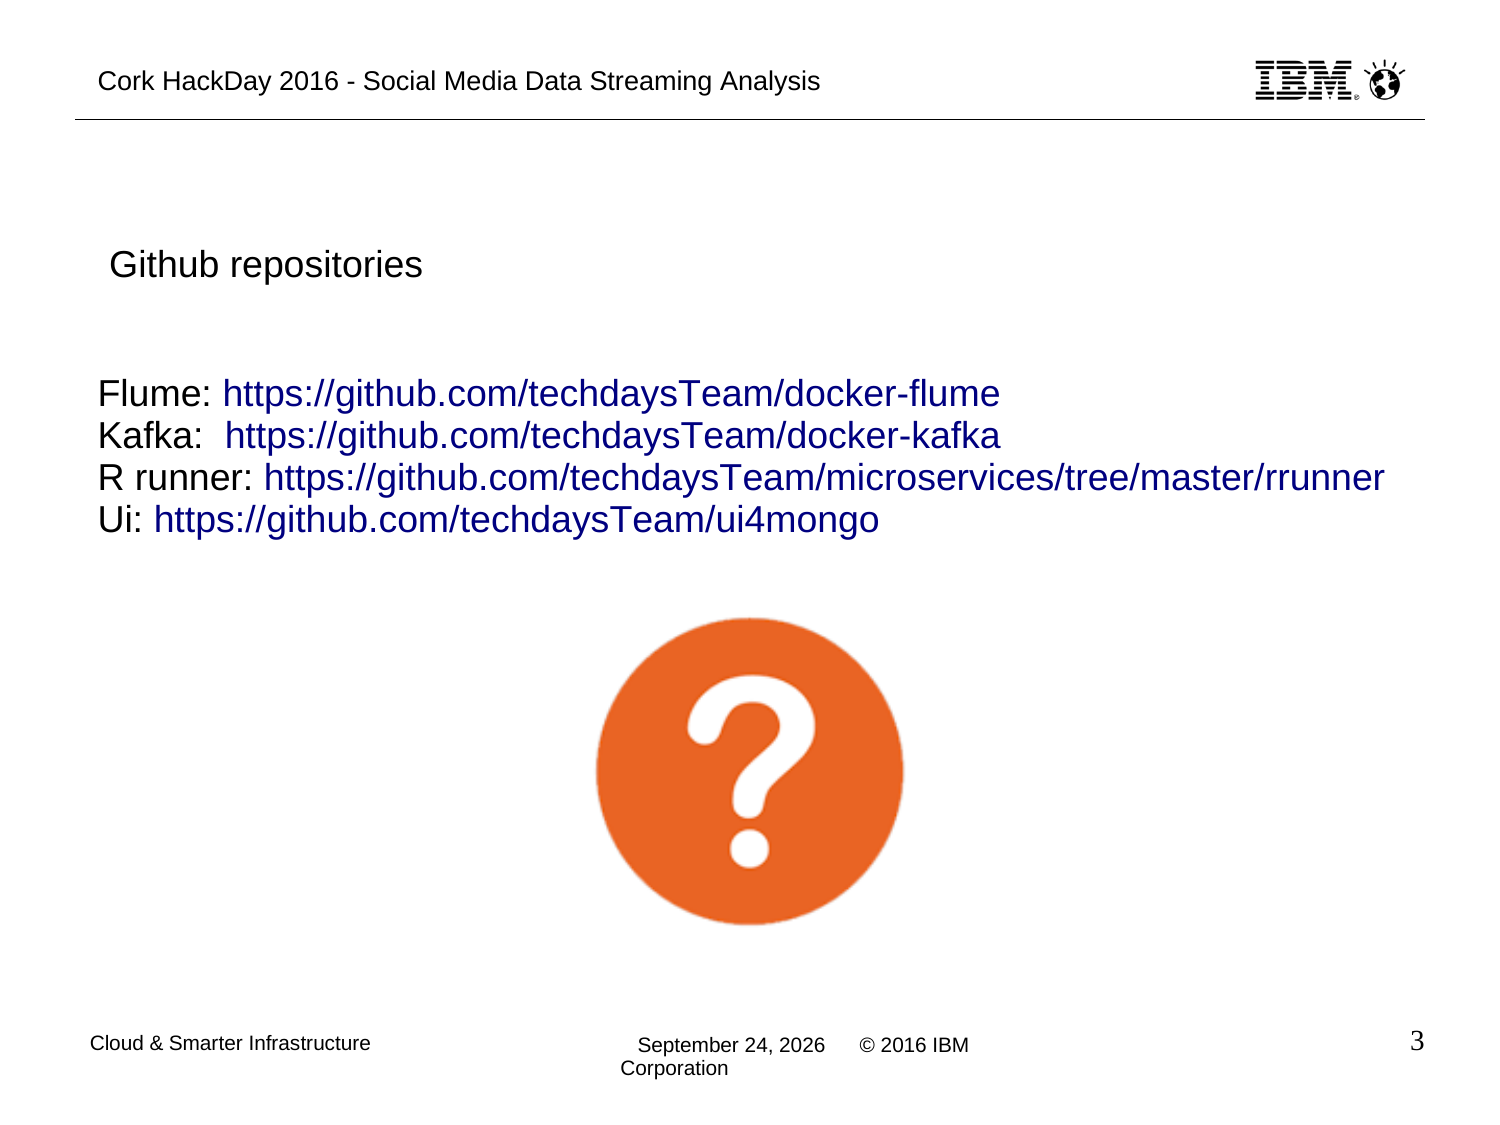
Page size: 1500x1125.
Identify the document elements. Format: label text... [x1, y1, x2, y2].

picture [413, 608, 1087, 934]
text_box Github repositories [94, 236, 449, 293]
picture [1241, 45, 1416, 112]
text_box Flume: https://github.com/techdaysTeam/docker-flume Kafka: https://github.com/techdaysTeam/docker-kafka R runner: https://github.com/techdaysTeam/microservices/tree/master/rrunner Ui: https://github.com/techdaysTeam/ui4mongo [82, 366, 1418, 549]
